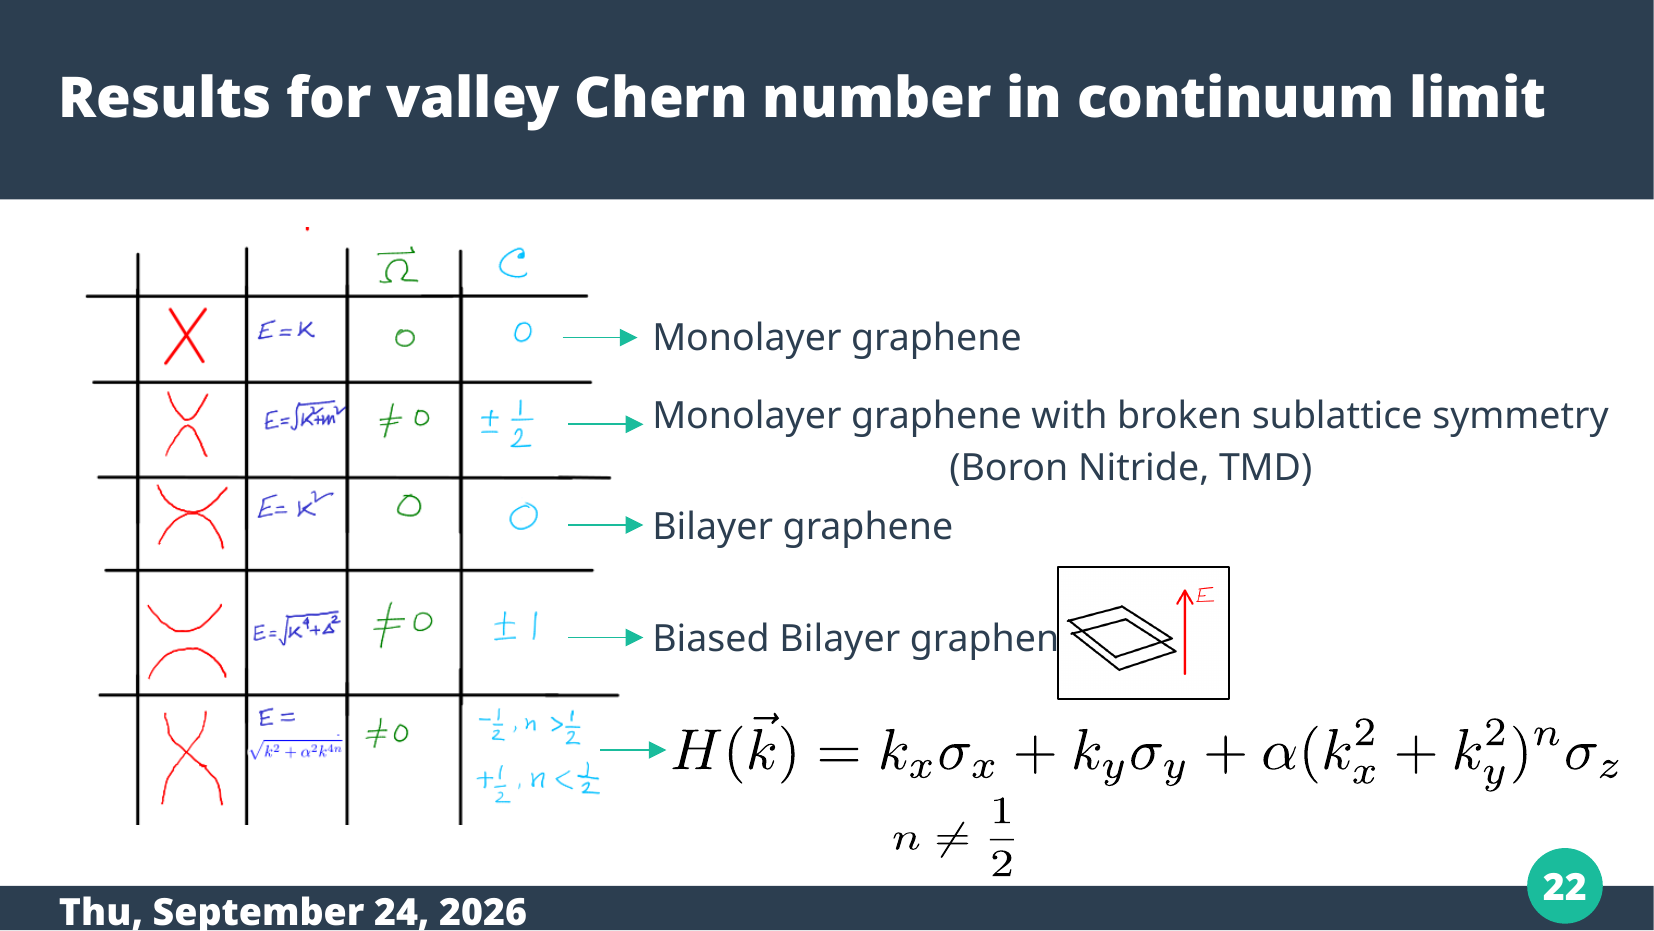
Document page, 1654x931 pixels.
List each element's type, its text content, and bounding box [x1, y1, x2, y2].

picture [1058, 567, 1229, 698]
picture [75, 227, 638, 826]
text_box [893, 797, 1014, 877]
text_box Bilayer graphene [637, 490, 933, 560]
text_box Monolayer graphene with broken sublattice symmetry (Boron Nitride, TMD) [637, 379, 1512, 501]
text_box Monolayer graphene [637, 301, 990, 371]
title Results for valley Chern number in continuum limit [59, 37, 1595, 155]
text_box Biased Bilayer graphene [637, 603, 1057, 672]
text_box [672, 712, 1619, 792]
